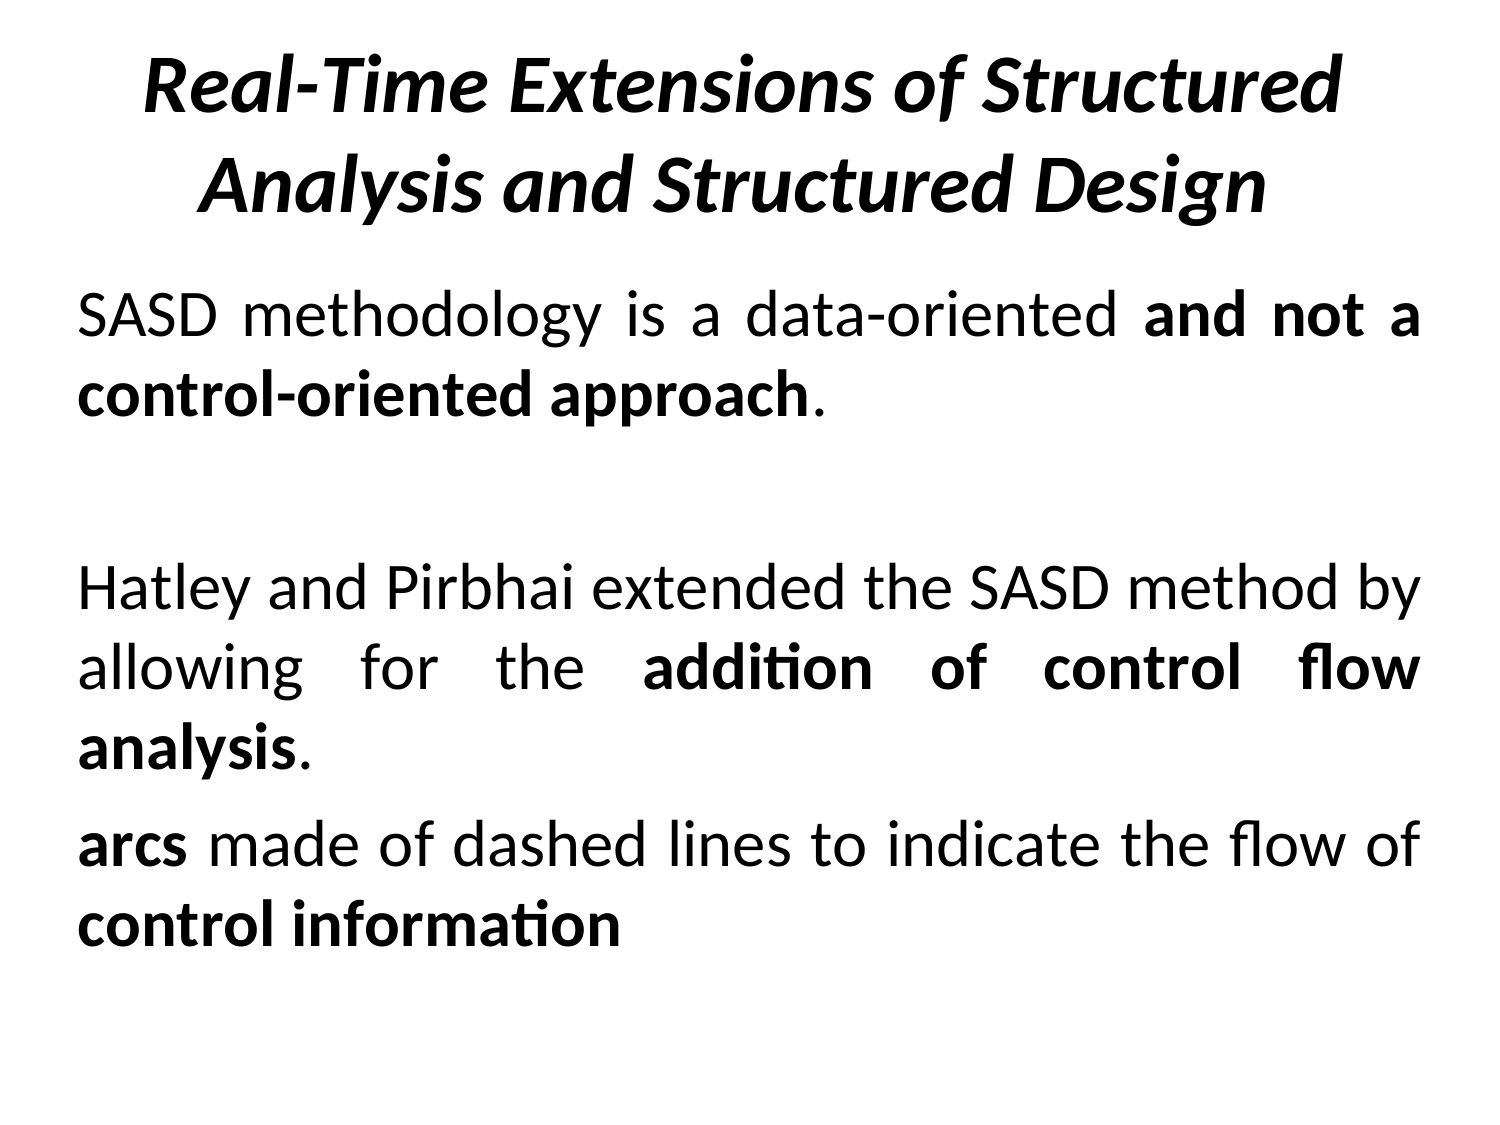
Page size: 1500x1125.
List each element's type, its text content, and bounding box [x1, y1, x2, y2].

title Real-Time Extensions of Structured Analysis and Structured Design [0, 21, 1488, 238]
subtitle SASD methodology is a data-oriented and not a control-oriented approach. Hatley and Pirbhai extended the SASD method by allowing for the addition of control flow analysis. arcs made of dashed lines to indicate the flow of control information [62, 262, 1438, 1125]
